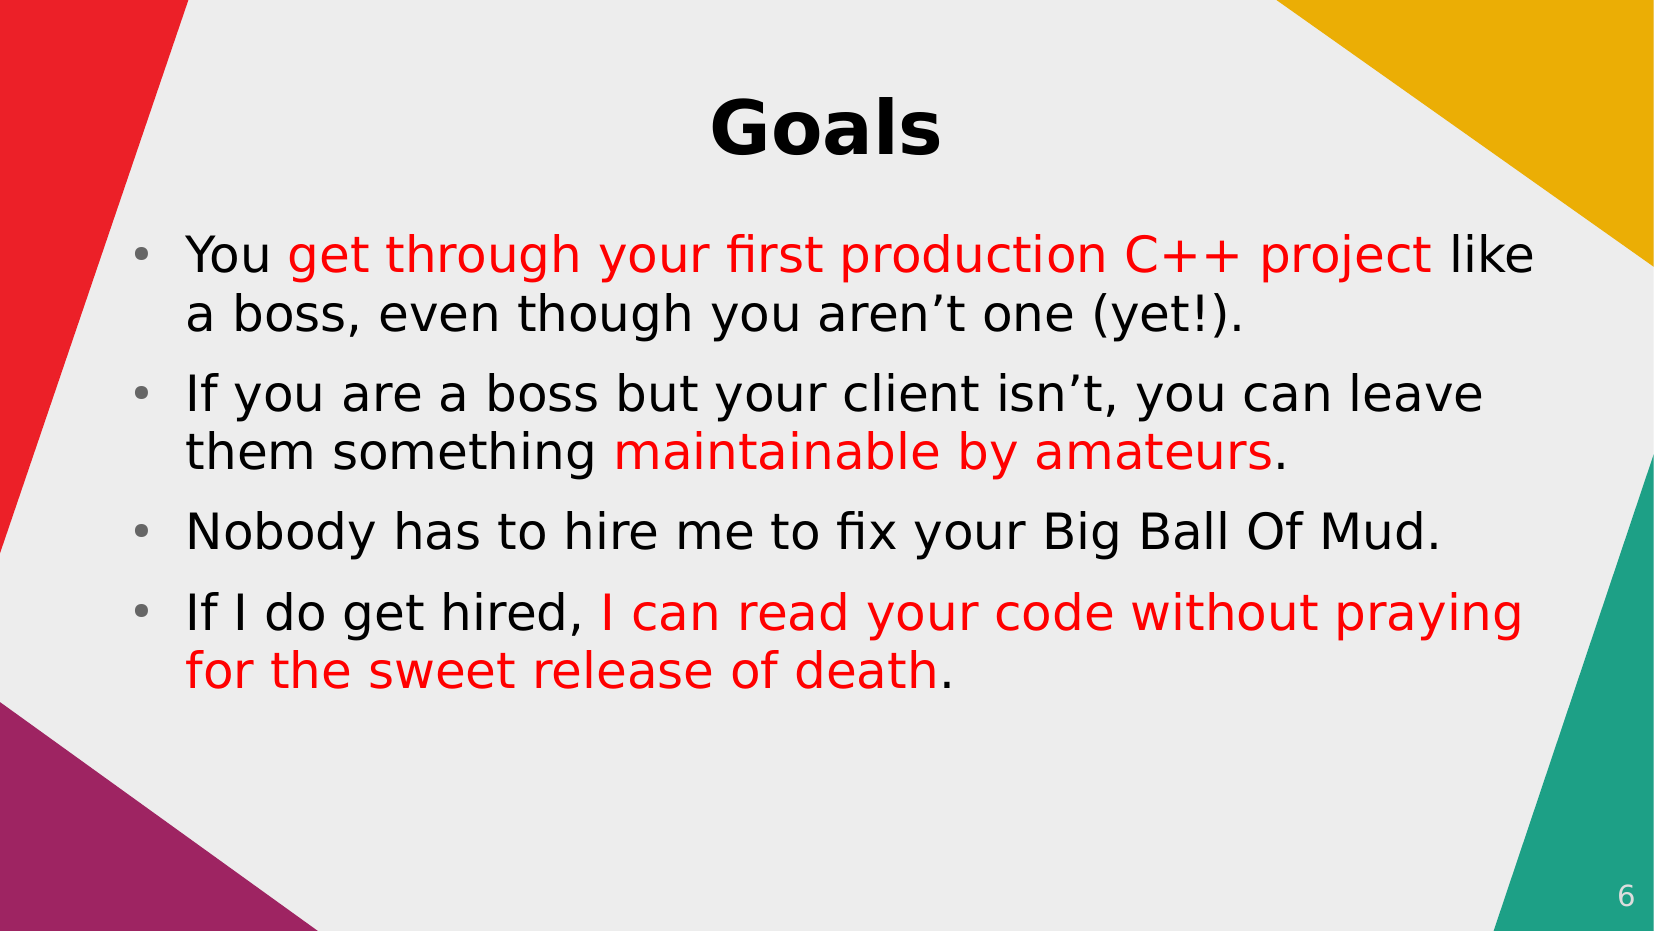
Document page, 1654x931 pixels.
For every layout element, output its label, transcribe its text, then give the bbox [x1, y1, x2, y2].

title Goals [114, 54, 1539, 203]
list You get through your first production C++ project like a boss, even though you aren’t one (yet!). If you are a boss but your client isn’t, you can leave them something maintainable by amateurs. Nobody has to hire me to fix your Big Ball Of Mud. If I do get hired, I can read your code without praying for the sweet release of death. [114, 226, 1539, 775]
